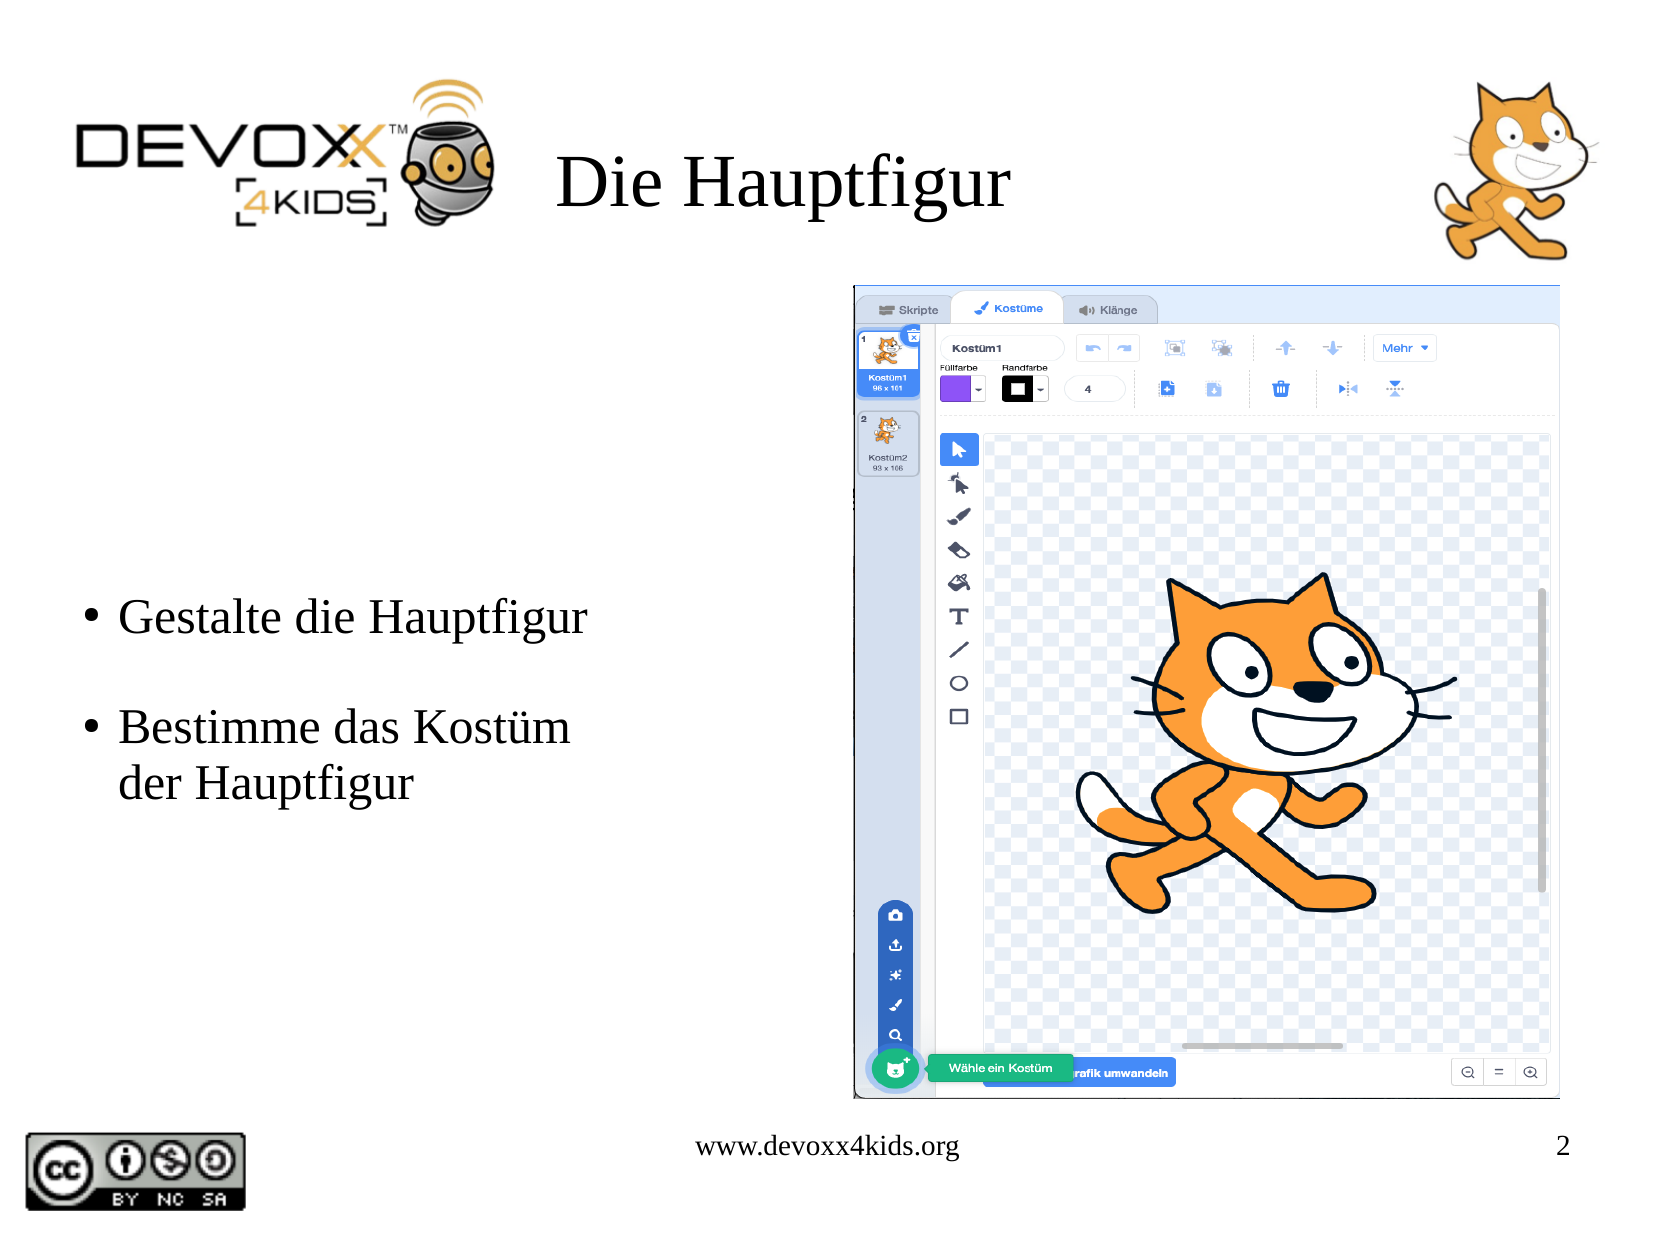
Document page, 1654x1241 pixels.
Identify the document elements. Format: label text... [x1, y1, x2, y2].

subtitle Gestalte die Hauptfigur Bestimme das Kostüm der Hauptfigur [82, 290, 1571, 1109]
picture [1431, 54, 1607, 272]
picture [35, 58, 511, 255]
picture [853, 285, 1560, 1099]
picture [14, 1121, 249, 1212]
title Die Hauptfigur [555, 78, 1347, 284]
